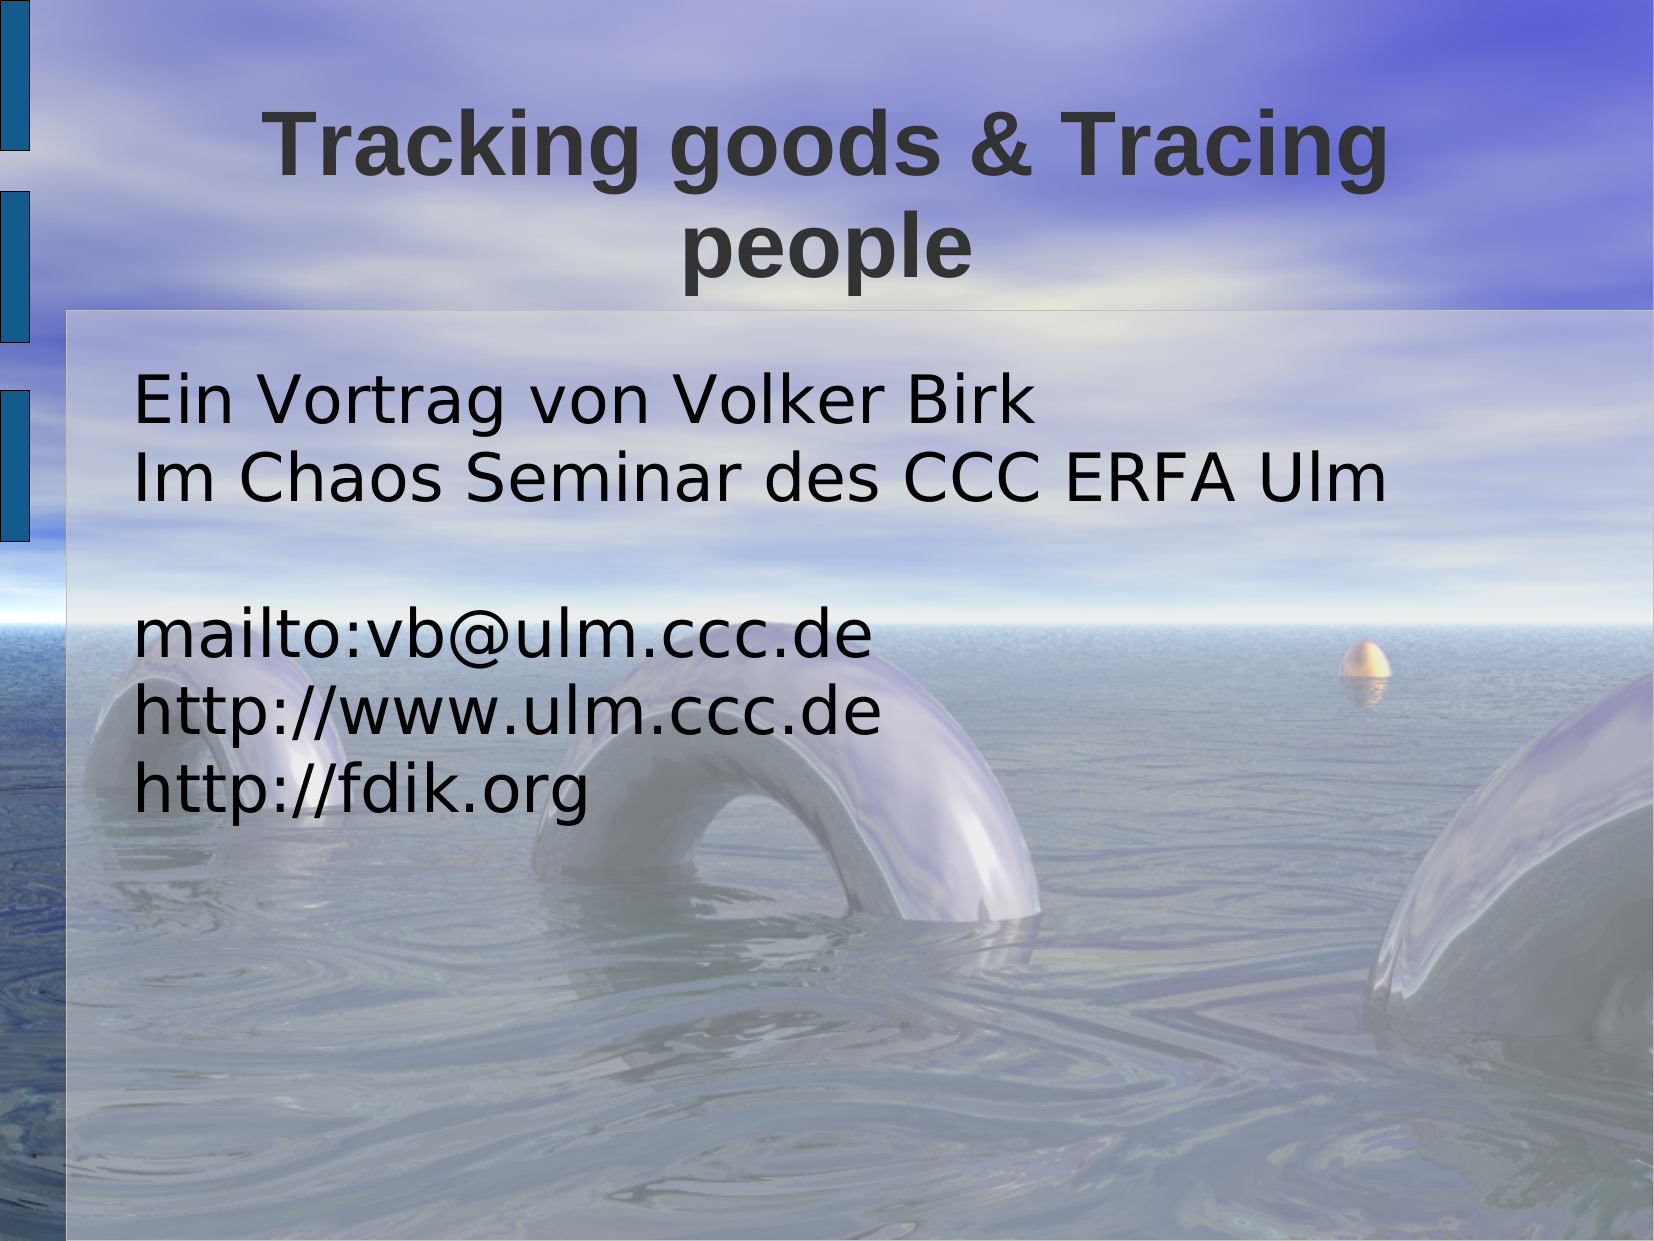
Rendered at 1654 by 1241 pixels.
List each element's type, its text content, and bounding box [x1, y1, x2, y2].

picture [0, 0, 1654, 1241]
text_box Ein Vortrag von Volker Birk Im Chaos Seminar des CCC ERFA Ulm mailto:vb@ulm.ccc.de http://www.ulm.ccc.de http://fdik.org [118, 354, 1595, 914]
title Tracking goods & Tracing people [121, 87, 1534, 302]
